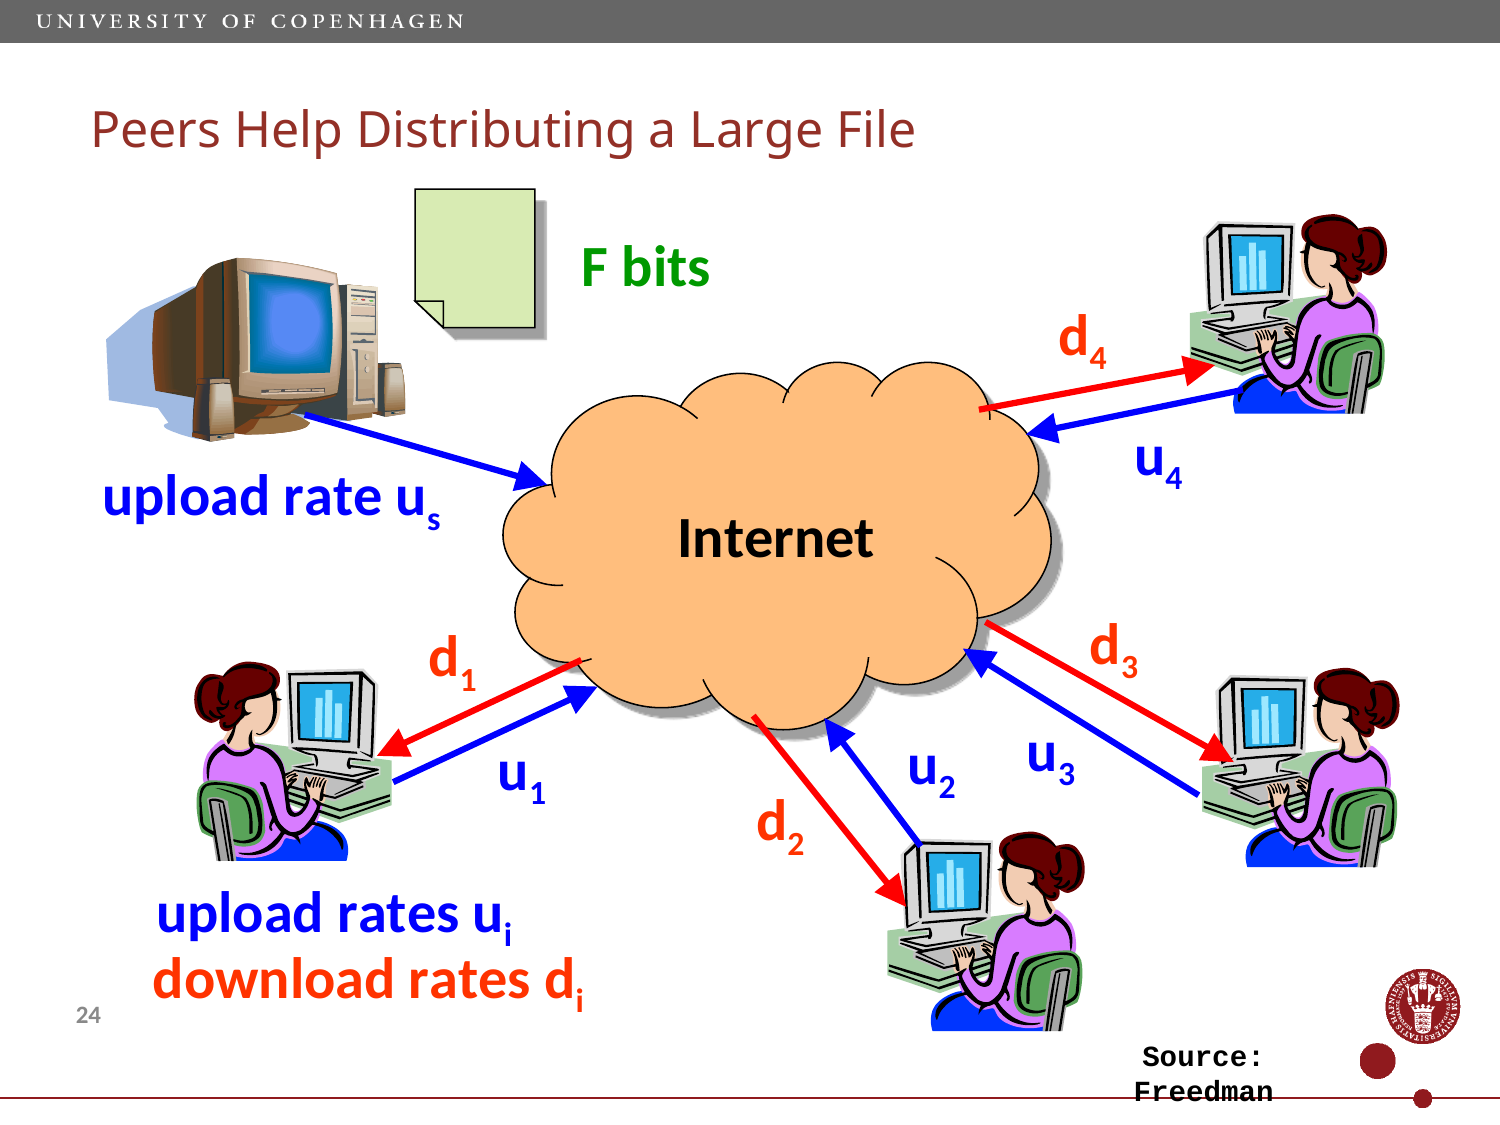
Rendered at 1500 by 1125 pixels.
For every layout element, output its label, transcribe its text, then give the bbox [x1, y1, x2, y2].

picture [194, 661, 392, 863]
text_box u3 [1011, 705, 1090, 801]
text_box u1 [483, 724, 562, 820]
text_box download rates di [138, 932, 599, 1028]
text_box <number> [61, 983, 412, 1044]
picture [106, 257, 406, 442]
text_box upload rates ui [141, 866, 528, 962]
picture [1202, 667, 1400, 870]
text_box Source: Freedman [1049, 1029, 1357, 1115]
text_box Internet [662, 491, 891, 577]
picture [1189, 213, 1388, 416]
picture [0, 831, 1500, 1122]
title Peers Help Distributing a Large File [75, 75, 1426, 180]
text_box d3 [1074, 598, 1153, 694]
text_box u4 [1119, 409, 1198, 505]
text_box d1 [413, 610, 492, 706]
text_box u2 [892, 718, 971, 814]
text_box upload rate us [87, 449, 456, 545]
text_box F bits [566, 220, 726, 306]
text_box d4 [1043, 289, 1122, 385]
text_box d2 [741, 774, 820, 870]
text_box [415, 189, 535, 328]
text_box [502, 362, 1052, 730]
